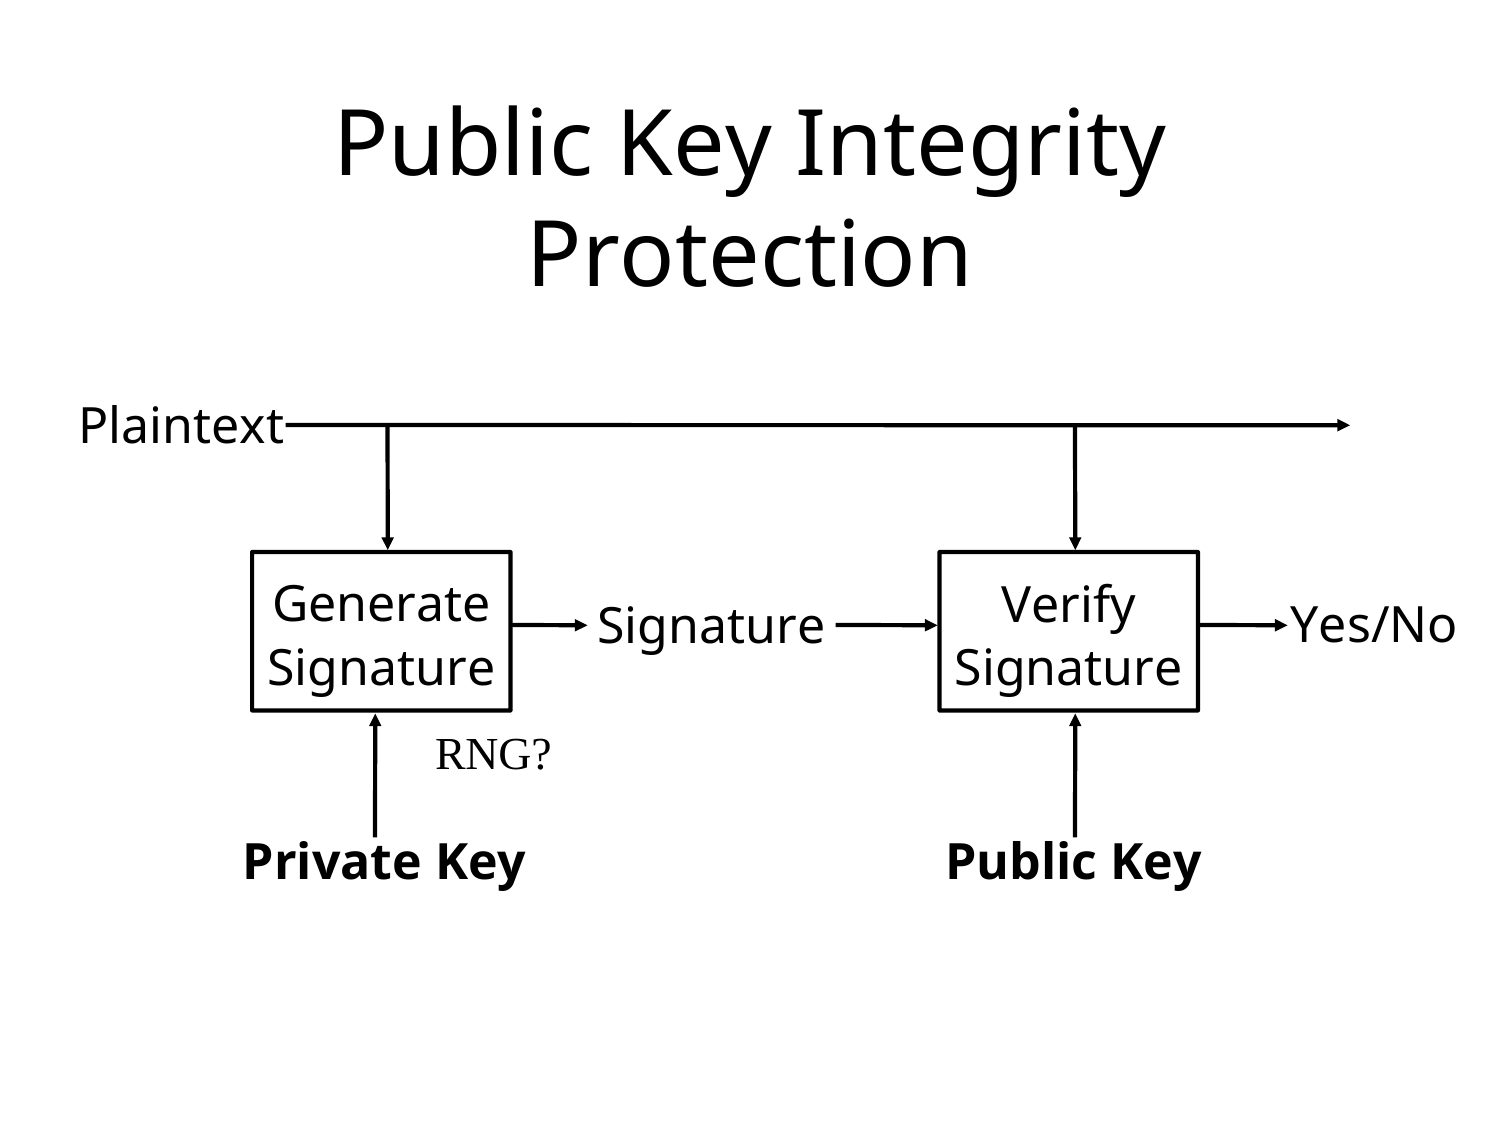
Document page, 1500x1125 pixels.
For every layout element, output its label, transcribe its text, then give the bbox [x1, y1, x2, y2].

text_box Plaintext [63, 384, 300, 461]
text_box Generate Signature [255, 563, 508, 704]
text_box Yes/No [1275, 584, 1474, 661]
text_box RNG? [420, 716, 556, 792]
text_box Public Key [930, 821, 1218, 898]
title Public Key Integrity Protection [112, 74, 1388, 313]
text_box Private Key [227, 821, 542, 898]
text_box Signature [582, 585, 841, 662]
text_box Verify Signature [942, 563, 1195, 704]
